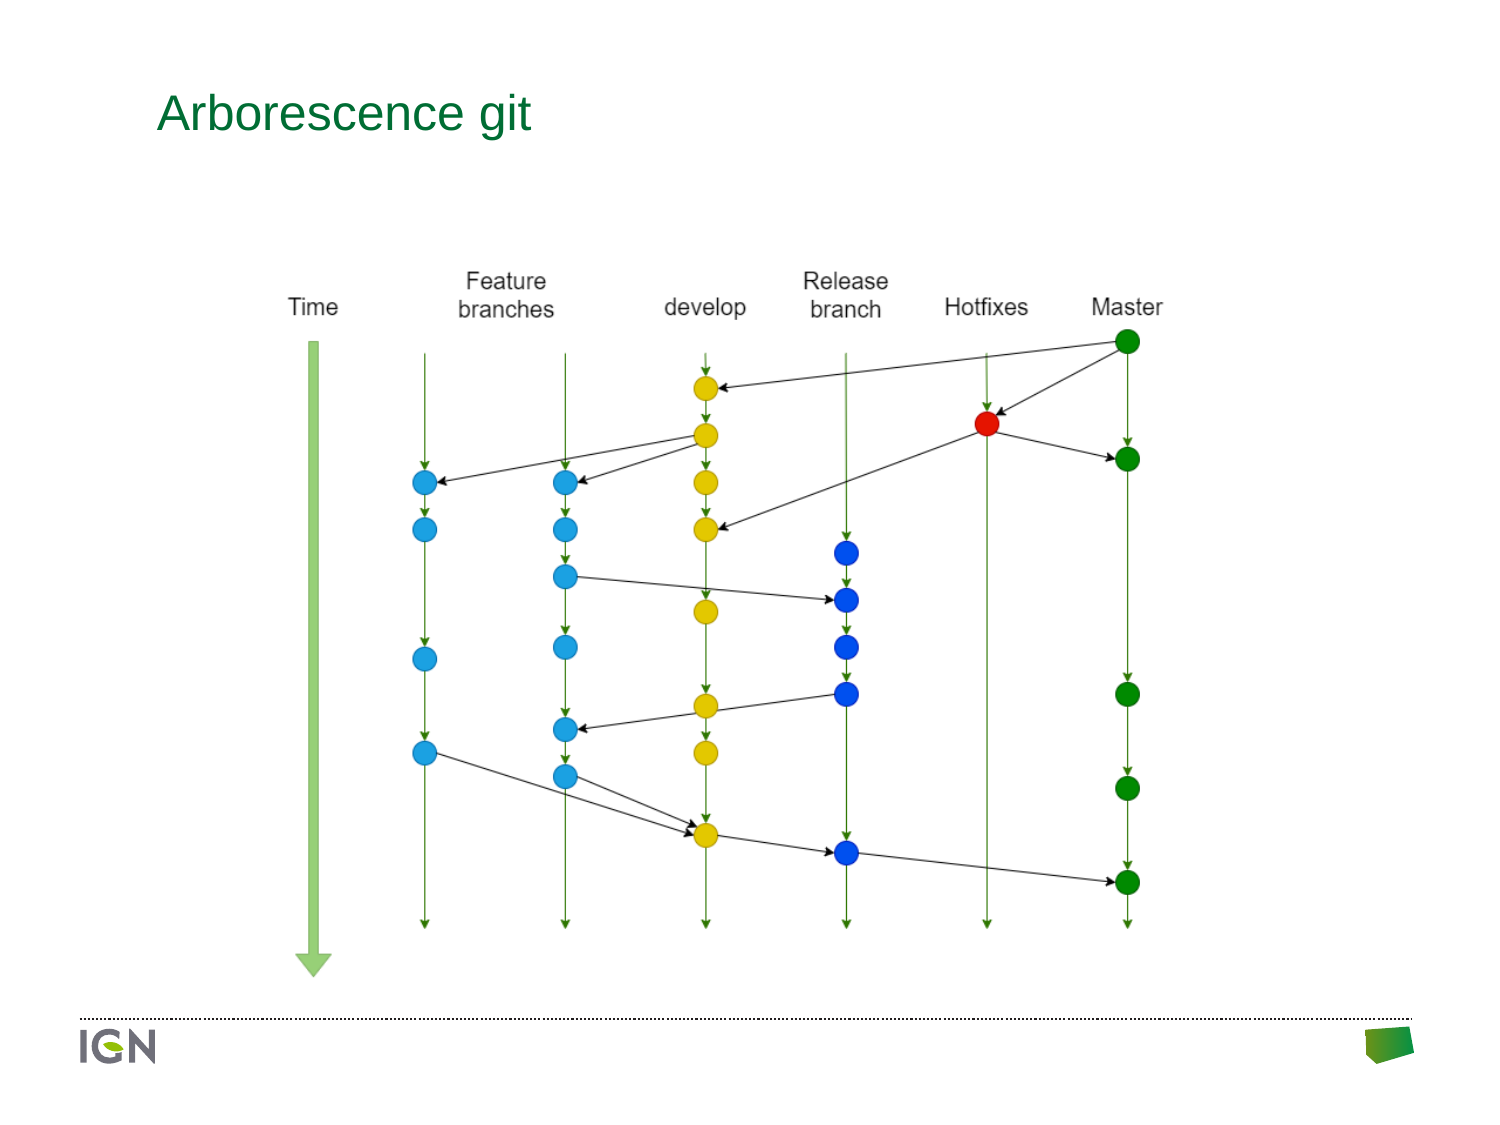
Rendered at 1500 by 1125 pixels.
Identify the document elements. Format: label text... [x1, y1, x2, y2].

title Arborescence git [142, 81, 1340, 141]
picture [190, 200, 1222, 989]
